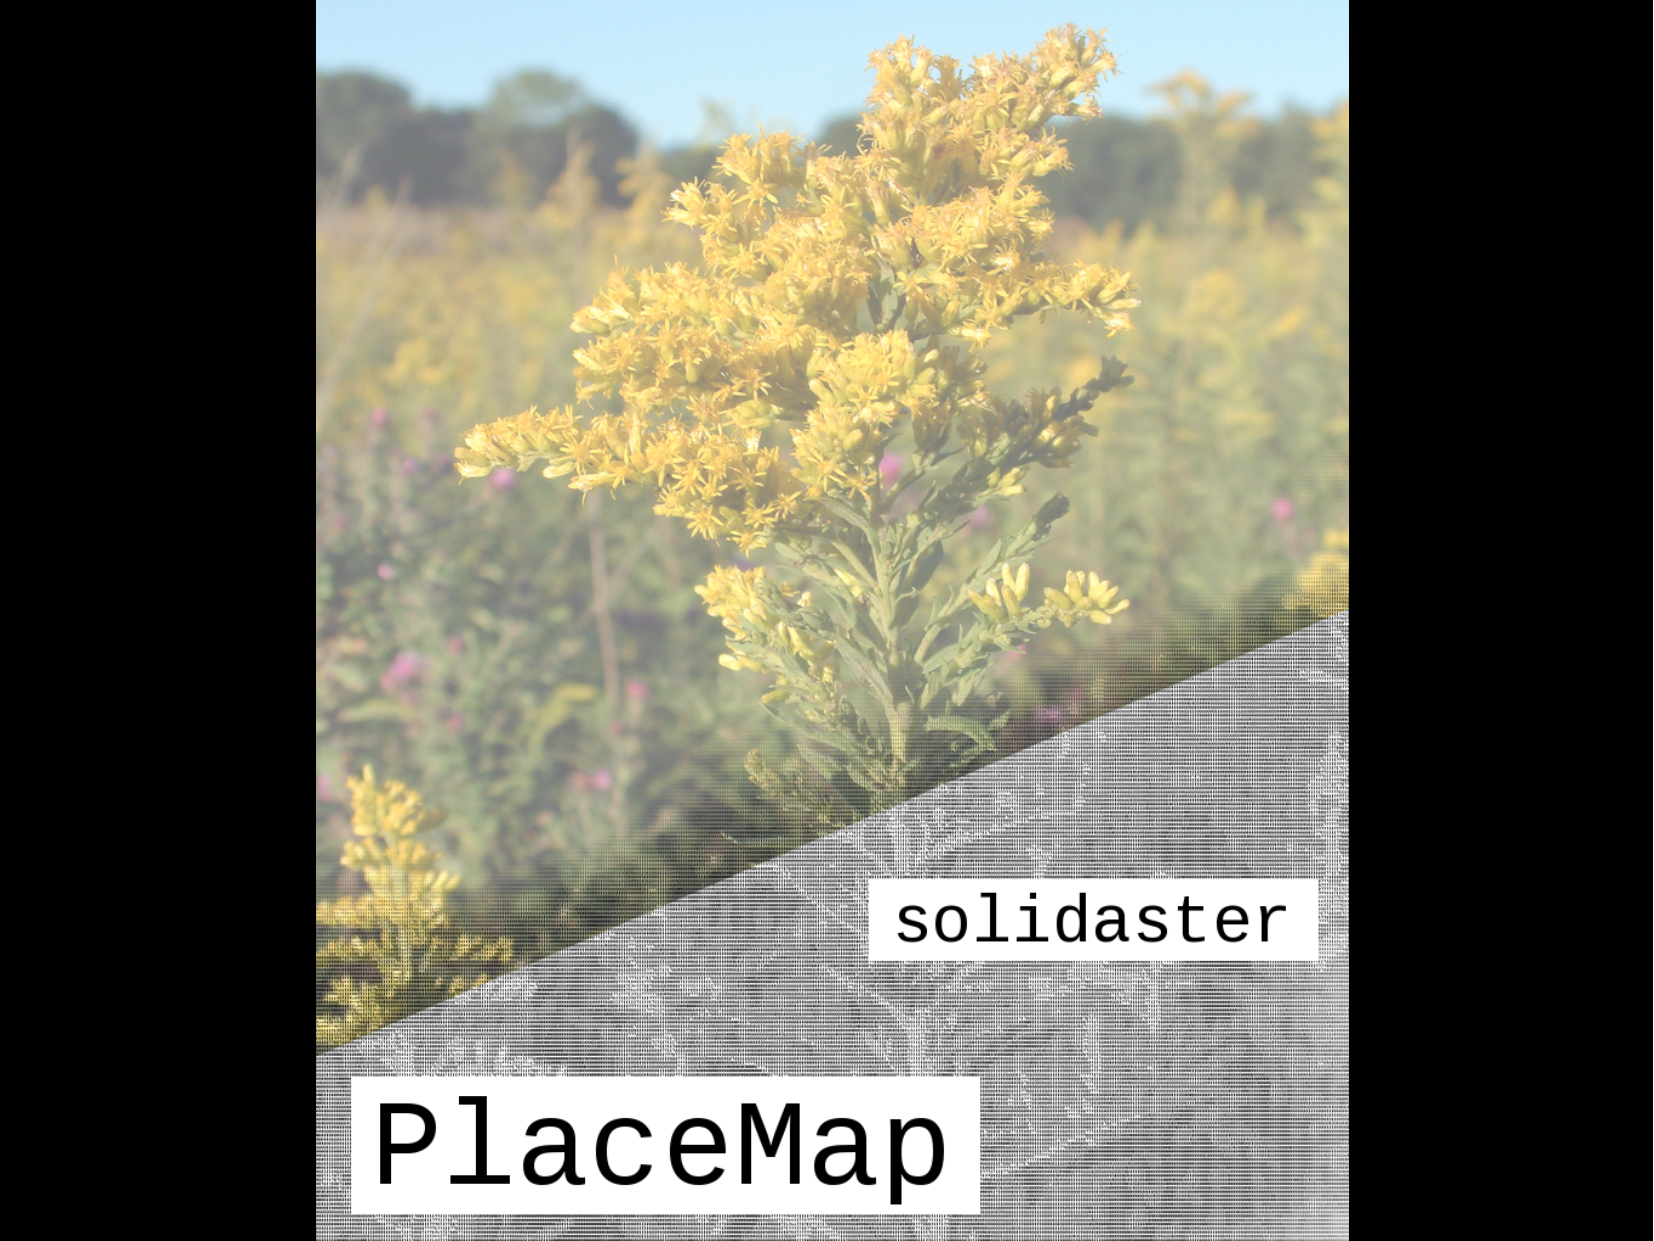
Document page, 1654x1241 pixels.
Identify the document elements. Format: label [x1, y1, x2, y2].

picture [316, 0, 1349, 1241]
